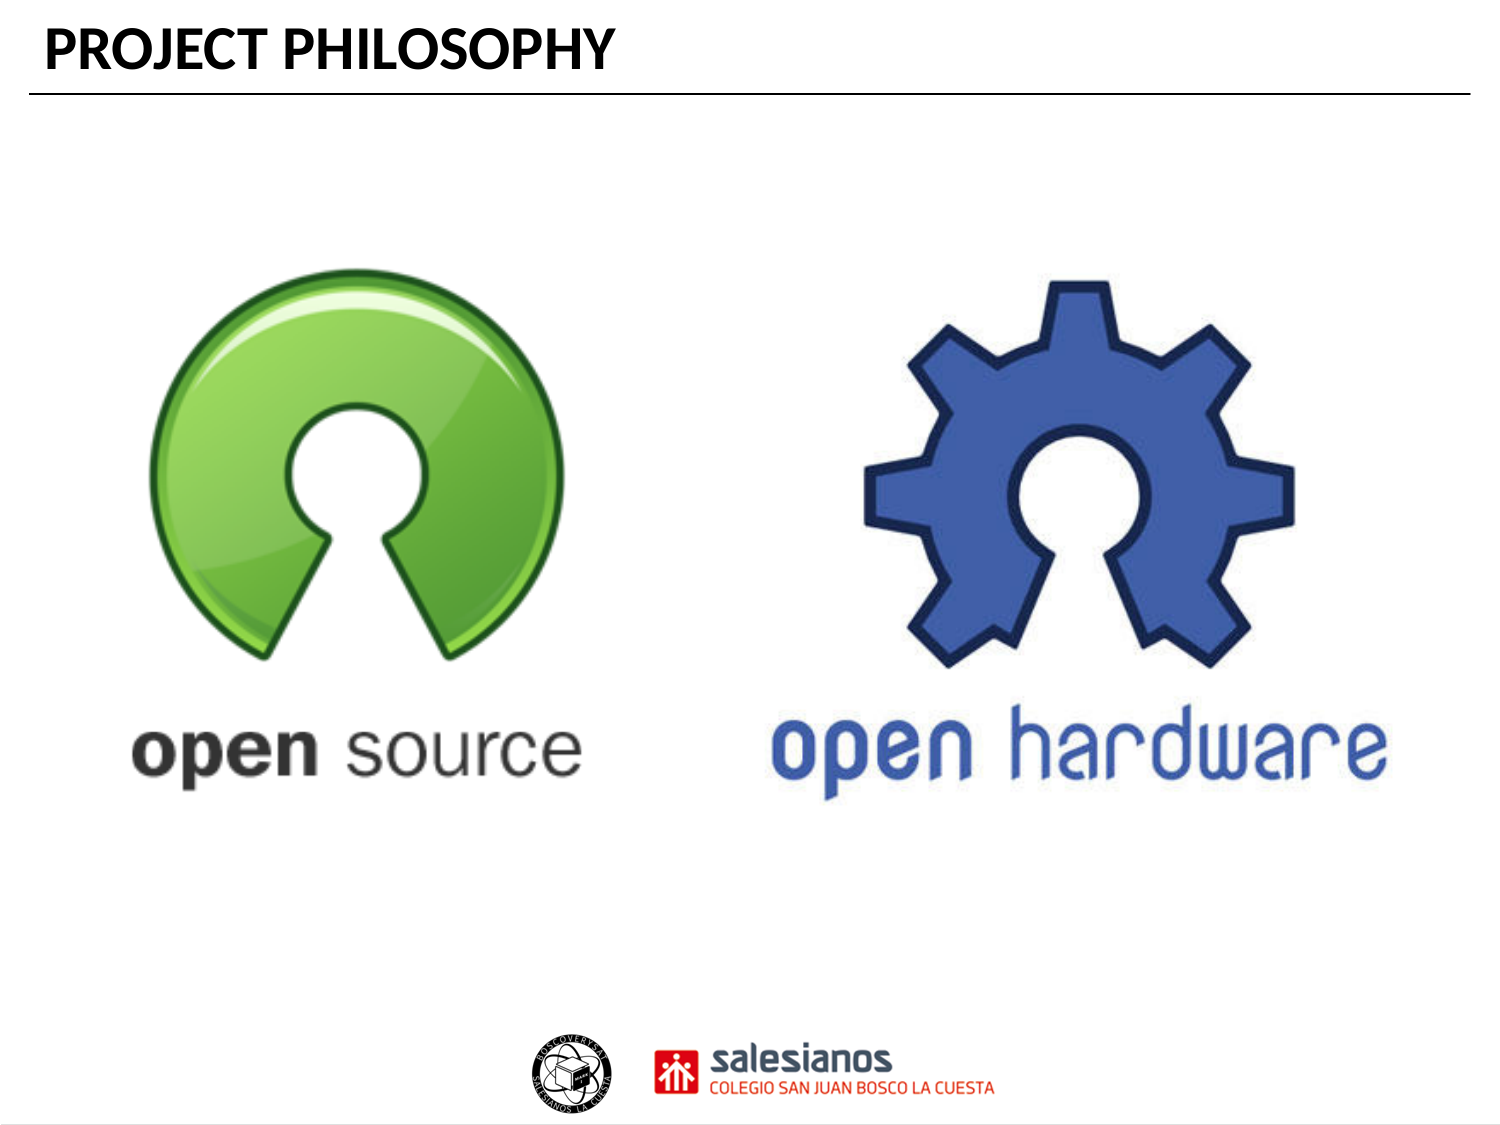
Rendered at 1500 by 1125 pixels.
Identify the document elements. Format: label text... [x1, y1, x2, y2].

text_box PROJECT PHILOSOPHY [29, 0, 1472, 90]
picture [0, 0, 1500, 1125]
